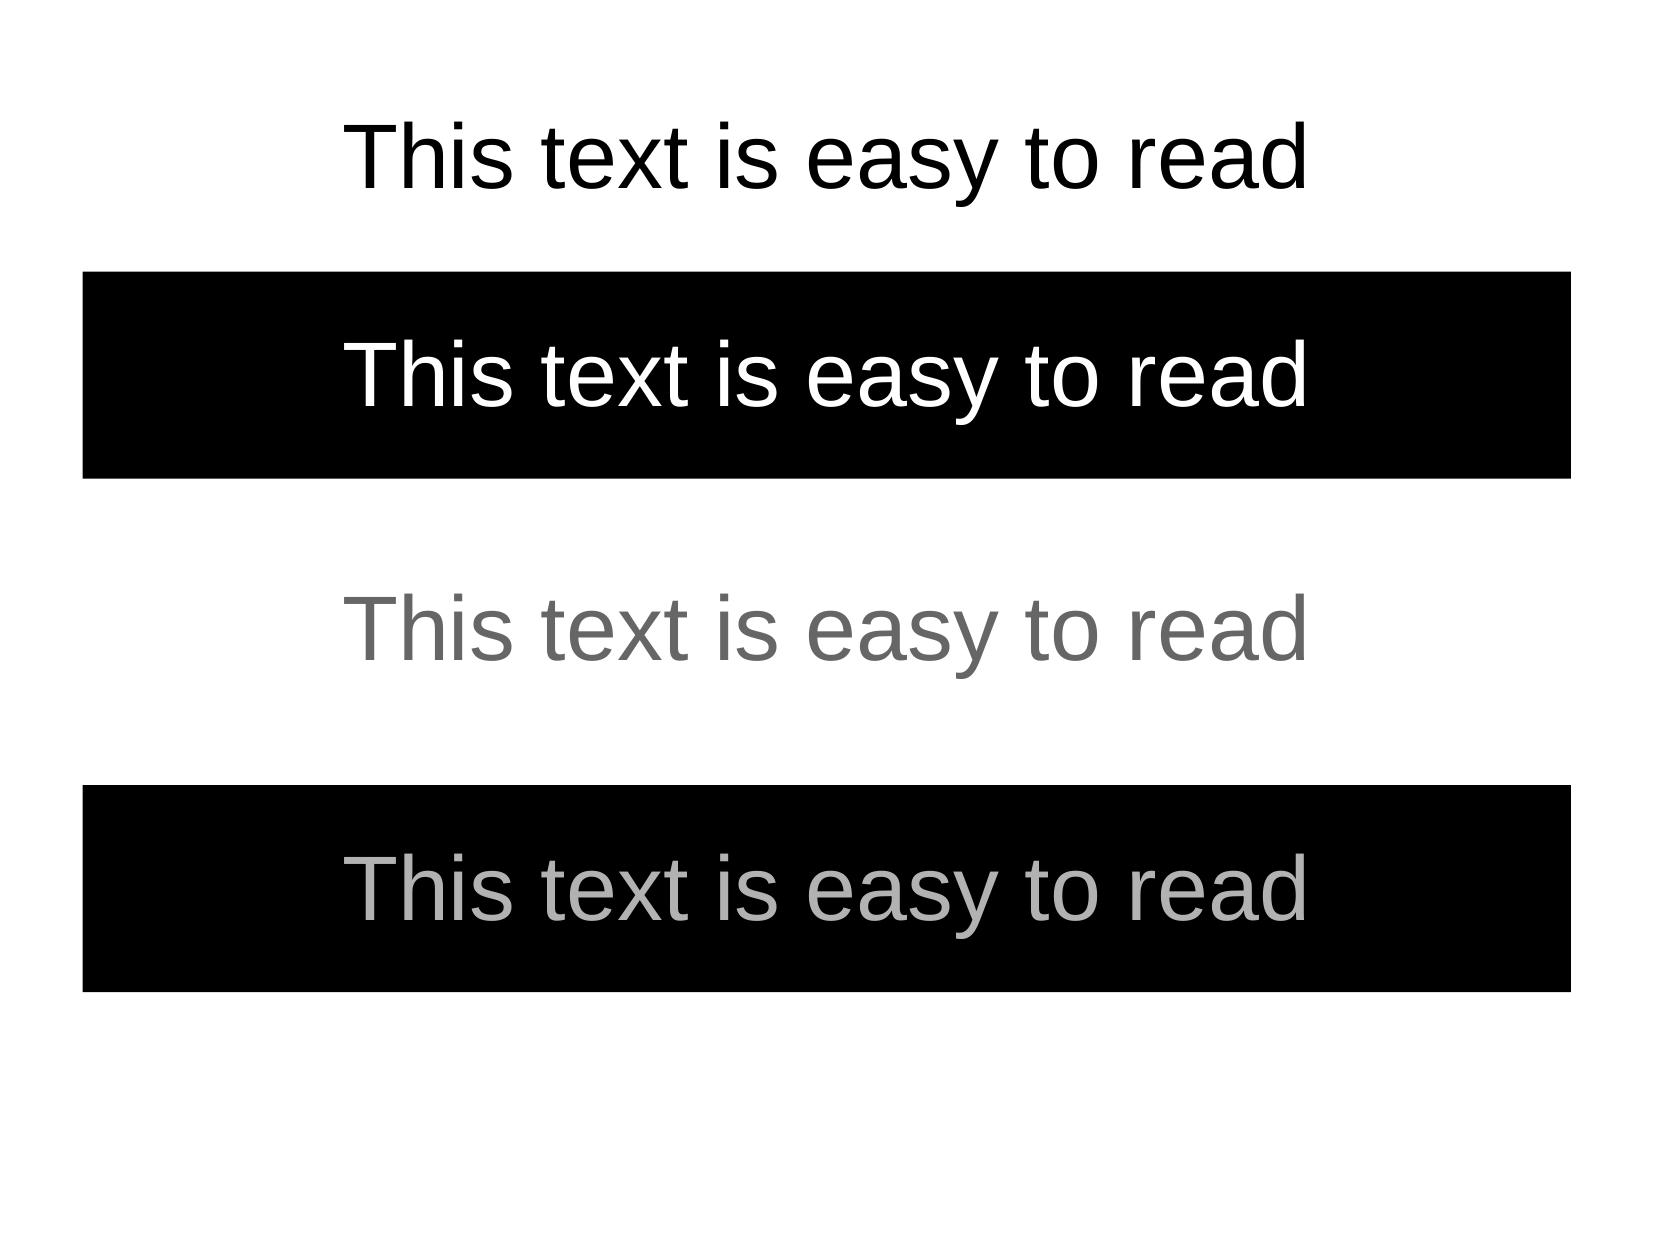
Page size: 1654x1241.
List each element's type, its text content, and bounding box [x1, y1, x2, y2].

title This text is easy to read [82, 52, 1571, 260]
title This text is easy to read [82, 785, 1571, 993]
title This text is easy to read [82, 271, 1571, 479]
title This text is easy to read [82, 525, 1571, 733]
